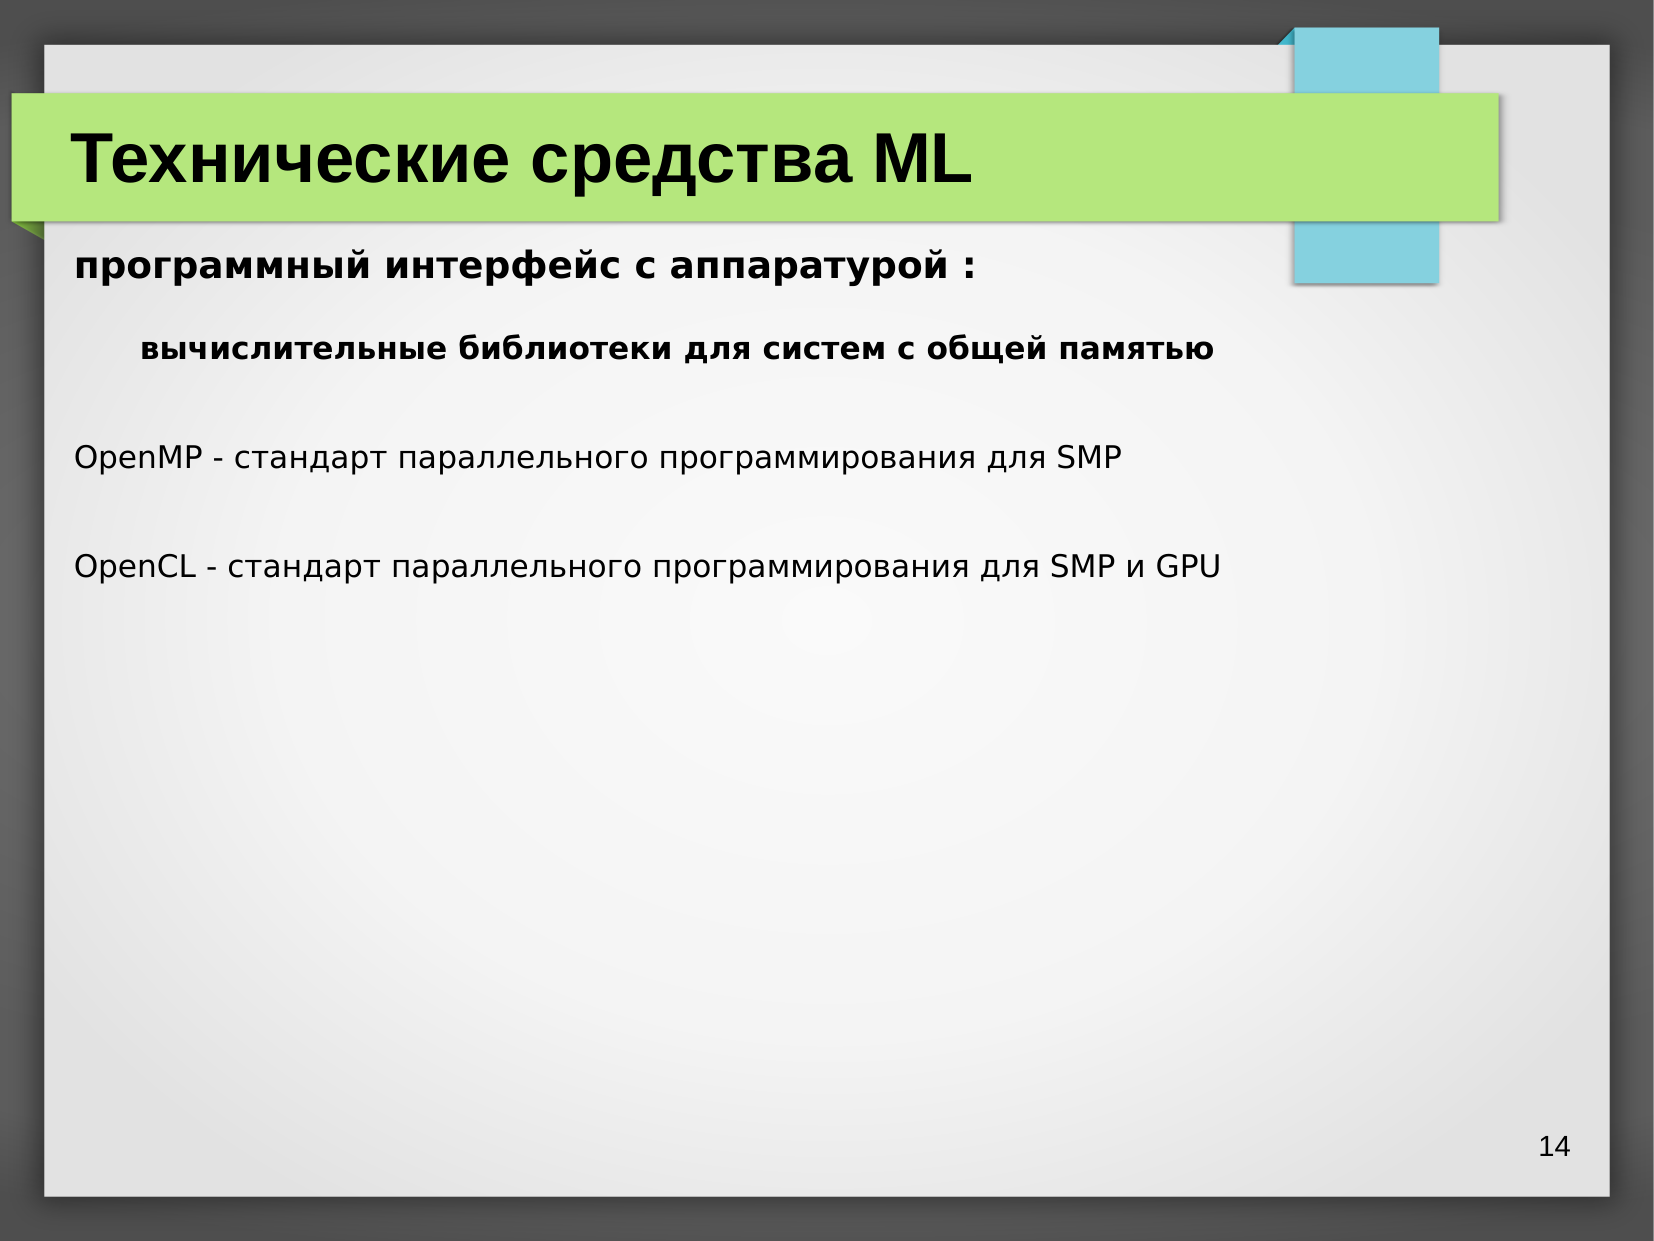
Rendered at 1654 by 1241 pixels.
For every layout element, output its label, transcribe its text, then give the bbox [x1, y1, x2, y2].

picture [0, 0, 1654, 1241]
title Технические средства ML [70, 118, 1205, 199]
text_box программный интерфейс с аппаратурой : вычислительные библиотеки для систем с общей памятью OpenMP - стандарт параллельного программирования для SMP OpenCL - стандарт параллельного программирования для SMP и GPU [59, 236, 1583, 810]
